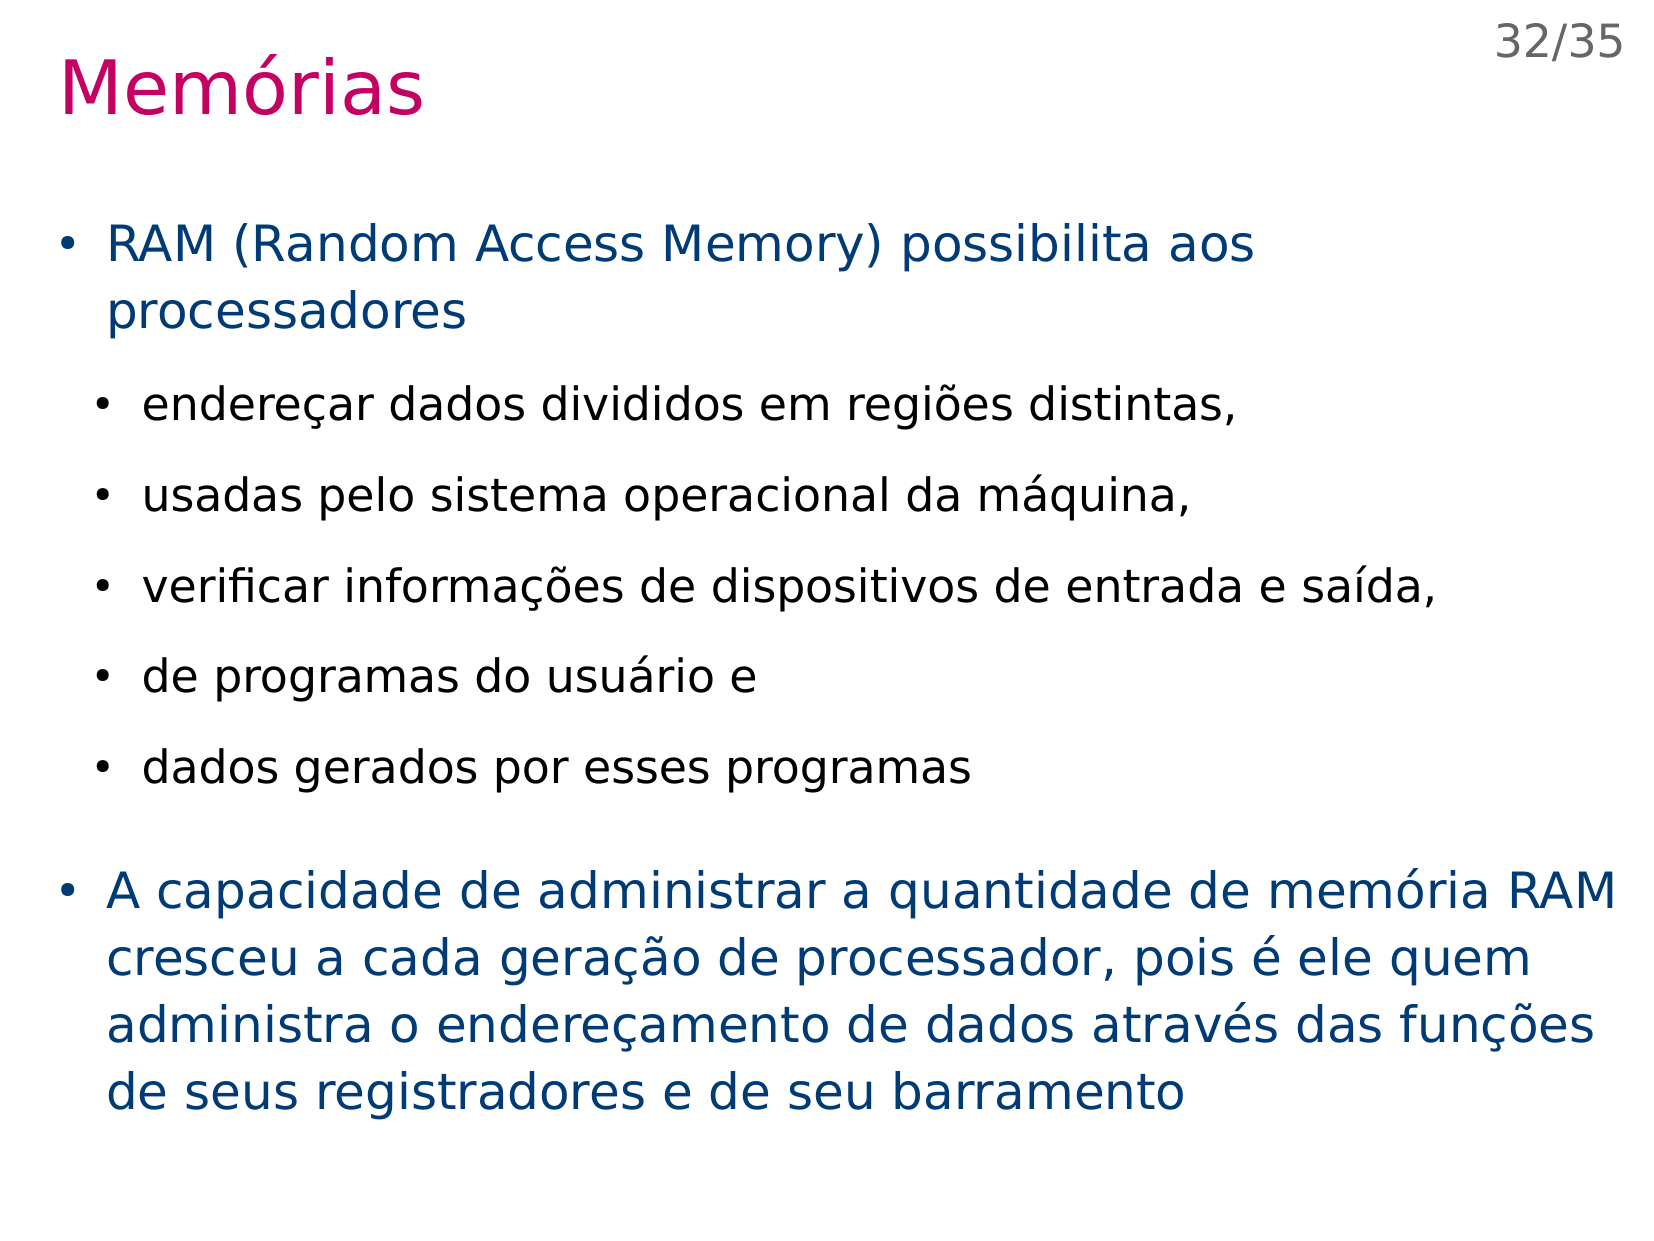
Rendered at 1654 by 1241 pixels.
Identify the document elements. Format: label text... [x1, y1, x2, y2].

title Memórias [59, 29, 1625, 148]
list RAM (Random Access Memory) possibilita aos processadores endereçar dados divididos em regiões distintas, usadas pelo sistema operacional da máquina, verificar informações de dispositivos de entrada e saída, de programas do usuário e dados gerados por esses programas A capacidade de administrar a quantidade de memória RAM cresceu a cada geração de processador, pois é ele quem administra o endereçamento de dados através das funções de seus registradores e de seu barramento [59, 206, 1625, 1211]
